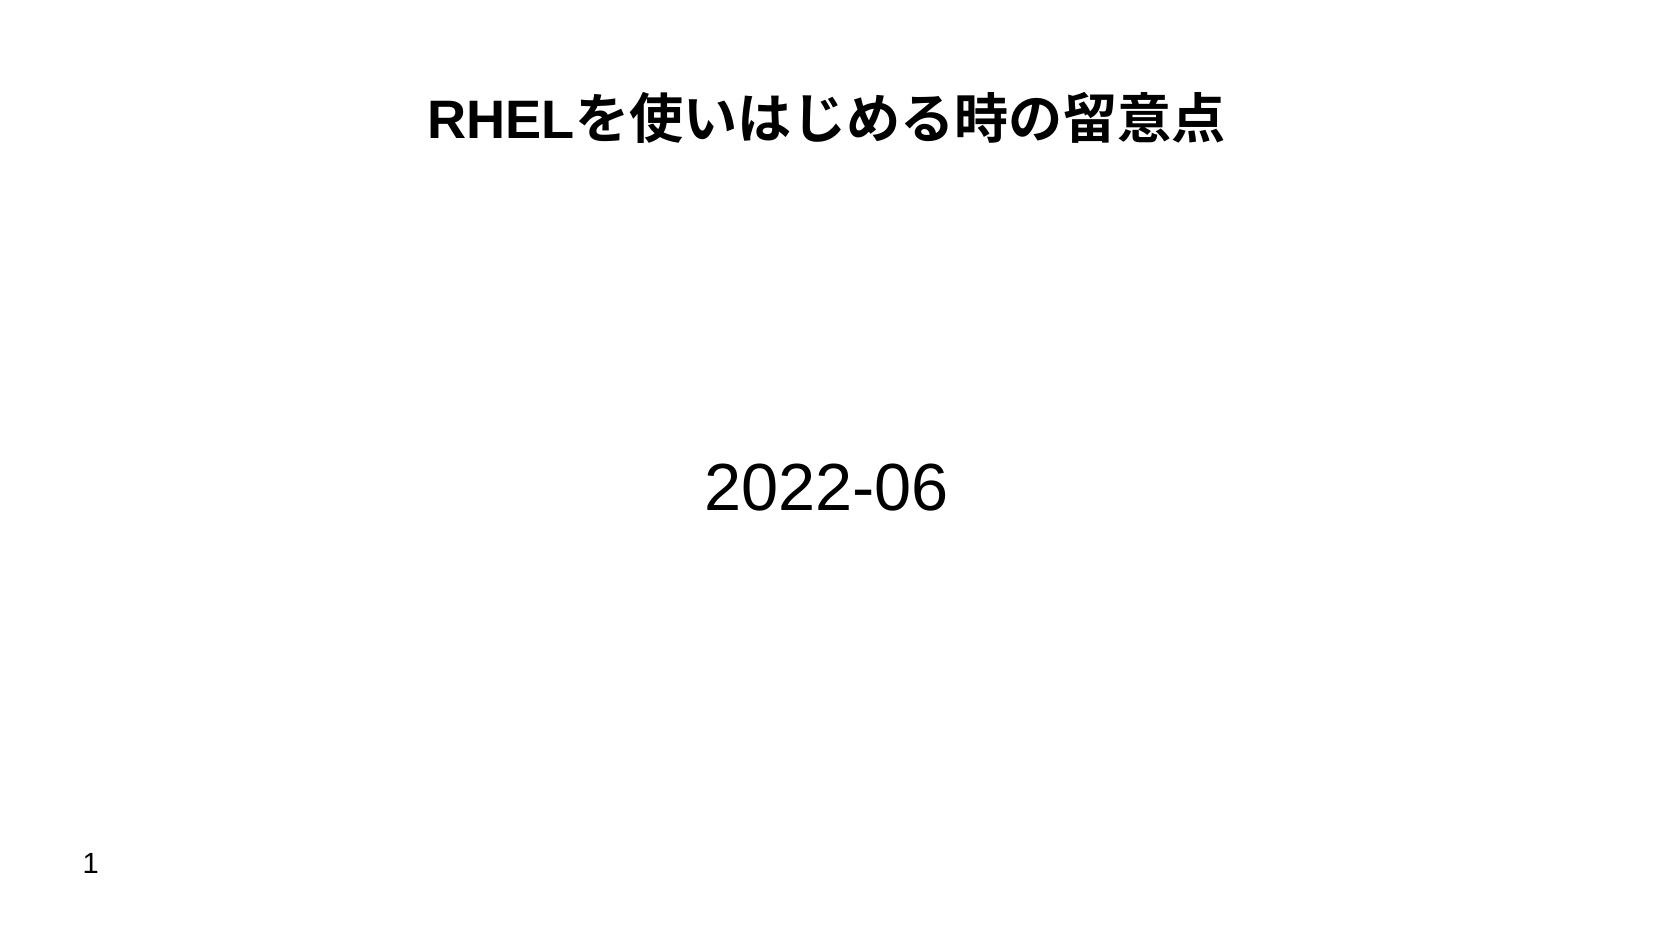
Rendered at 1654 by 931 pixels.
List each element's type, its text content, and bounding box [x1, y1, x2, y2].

title RHELを使いはじめる時の留意点 [82, 37, 1571, 193]
subtitle 2022-06 [82, 217, 1571, 758]
